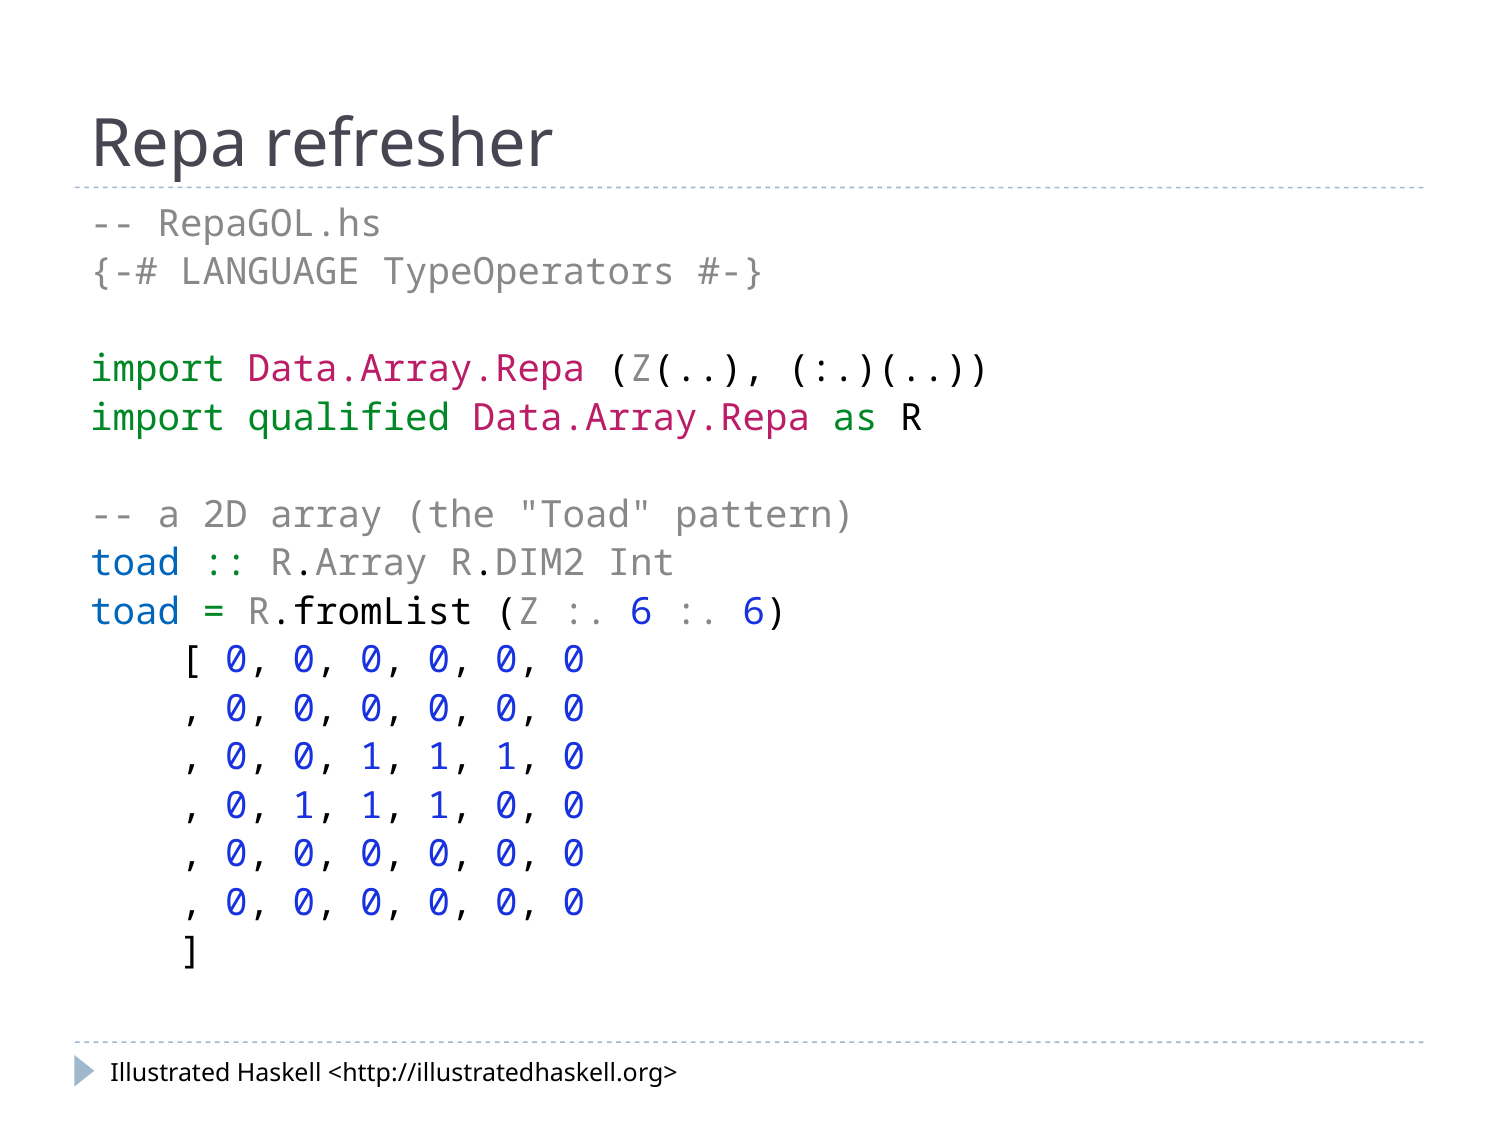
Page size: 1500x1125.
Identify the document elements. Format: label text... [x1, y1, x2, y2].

title Repa refresher [75, 24, 1426, 188]
list -- RepaGOL.hs {-# LANGUAGE TypeOperators #-} import Data.Array.Repa (Z(..), (:.)(..)) import qualified Data.Array.Repa as R -- a 2D array (the "Toad" pattern) toad :: R.Array R.DIM2 Int toad = R.fromList (Z :. 6 :. 6) [ 0, 0, 0, 0, 0, 0 , 0, 0, 0, 0, 0, 0 , 0, 0, 1, 1, 1, 0 , 0, 1, 1, 1, 0, 0 , 0, 0, 0, 0, 0, 0 , 0, 0, 0, 0, 0, 0 ] [75, 200, 1426, 1011]
